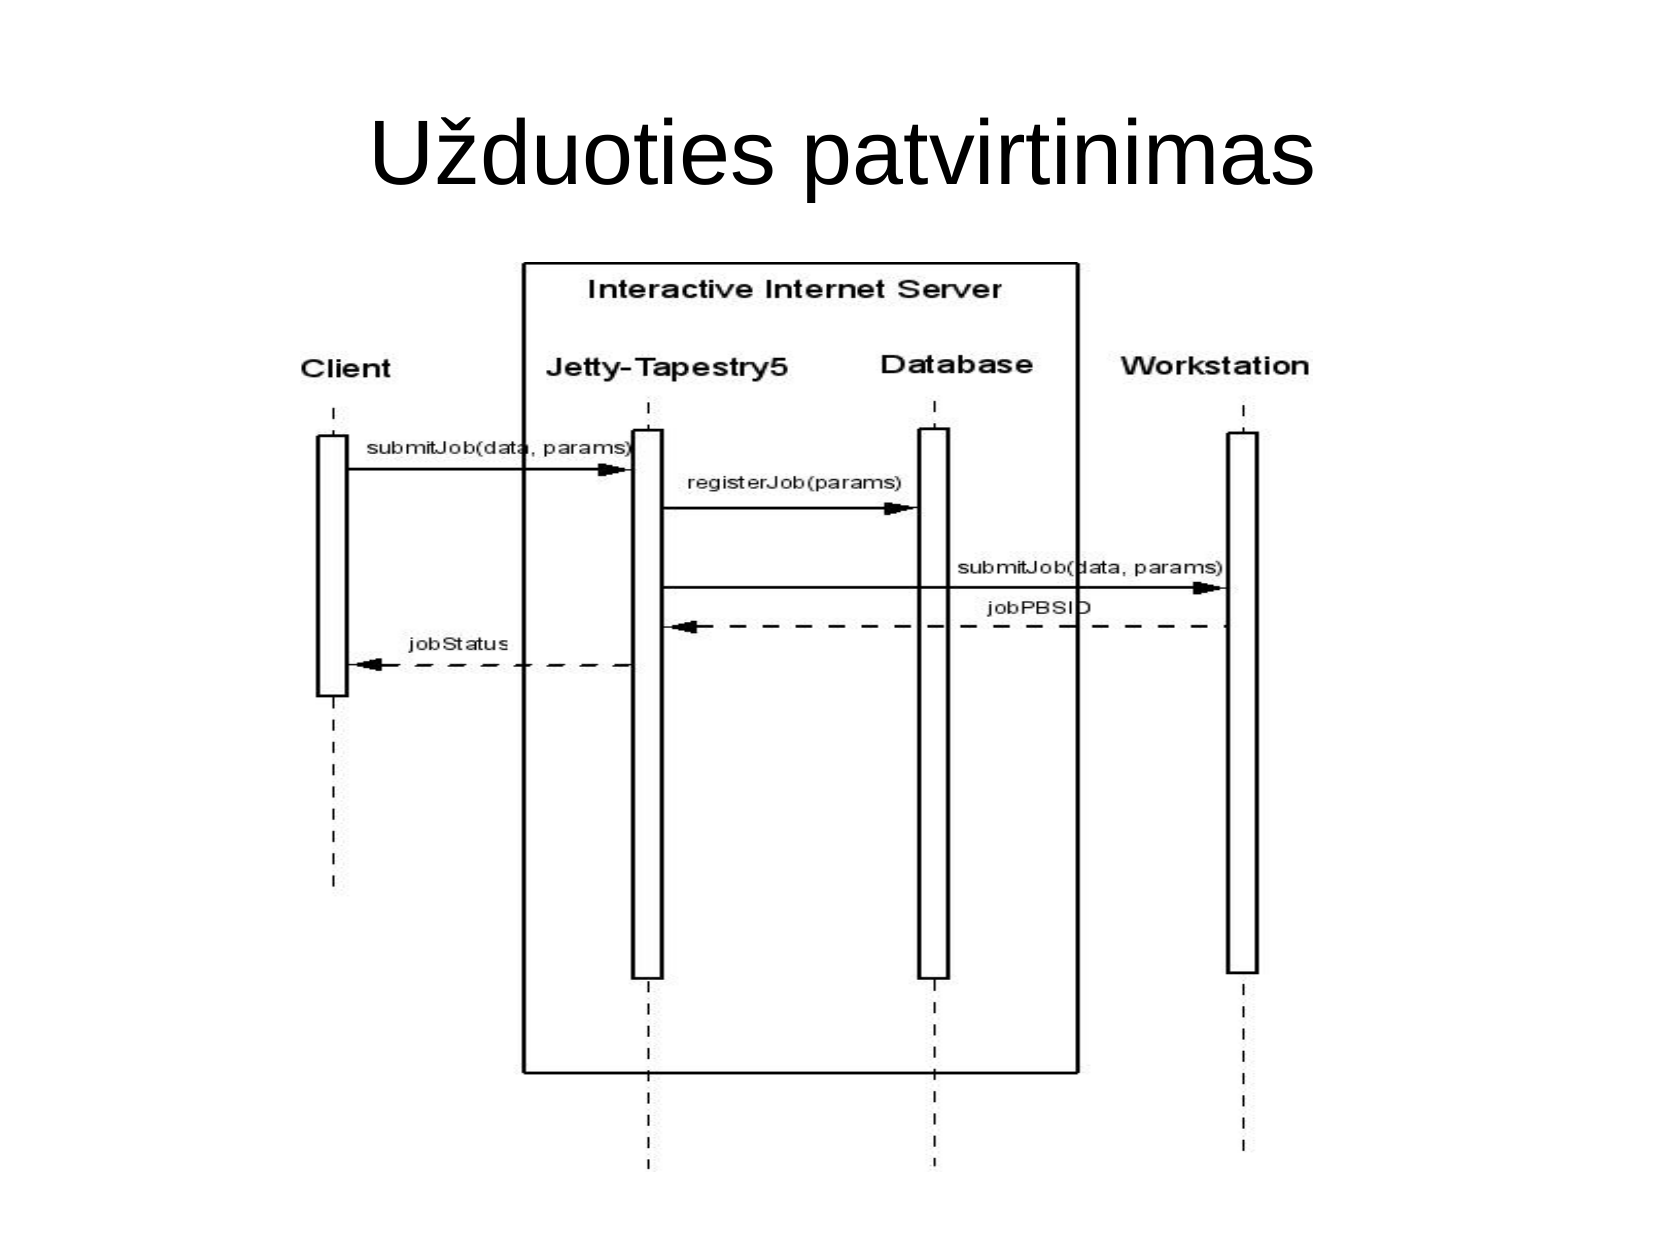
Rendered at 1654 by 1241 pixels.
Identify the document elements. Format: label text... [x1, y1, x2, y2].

picture [300, 262, 1313, 1172]
title Užduoties patvirtinimas [82, 49, 1571, 257]
